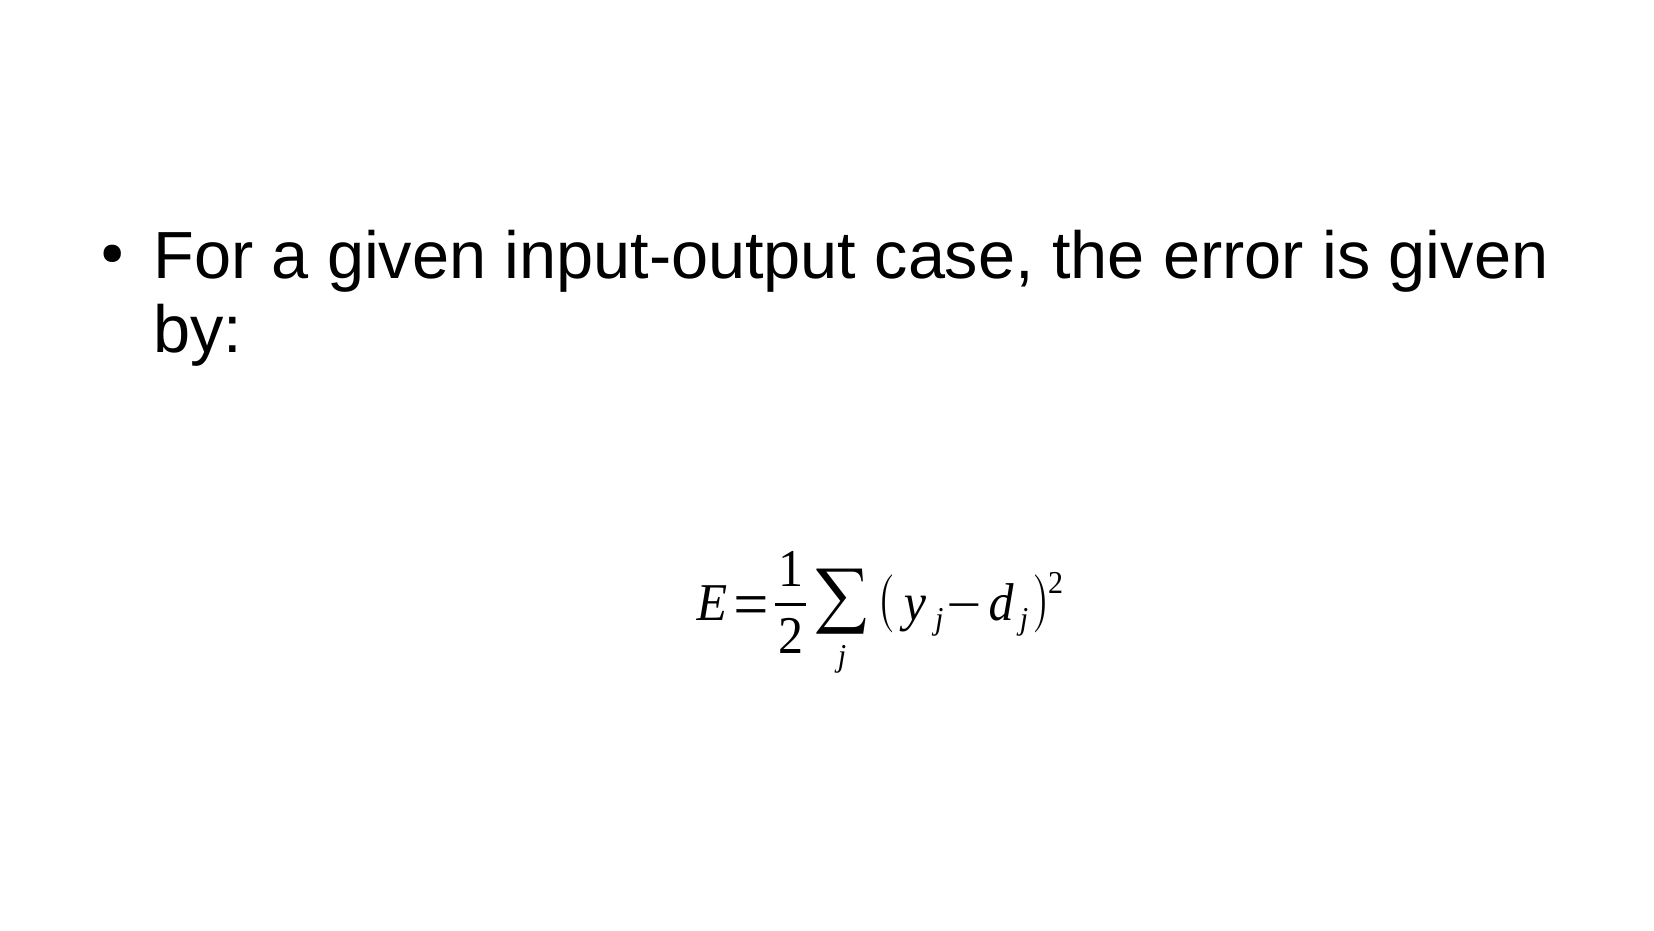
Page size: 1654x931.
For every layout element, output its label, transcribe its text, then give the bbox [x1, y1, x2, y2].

list For a given input-output case, the error is given by: [82, 217, 1571, 758]
chart [681, 540, 1075, 673]
